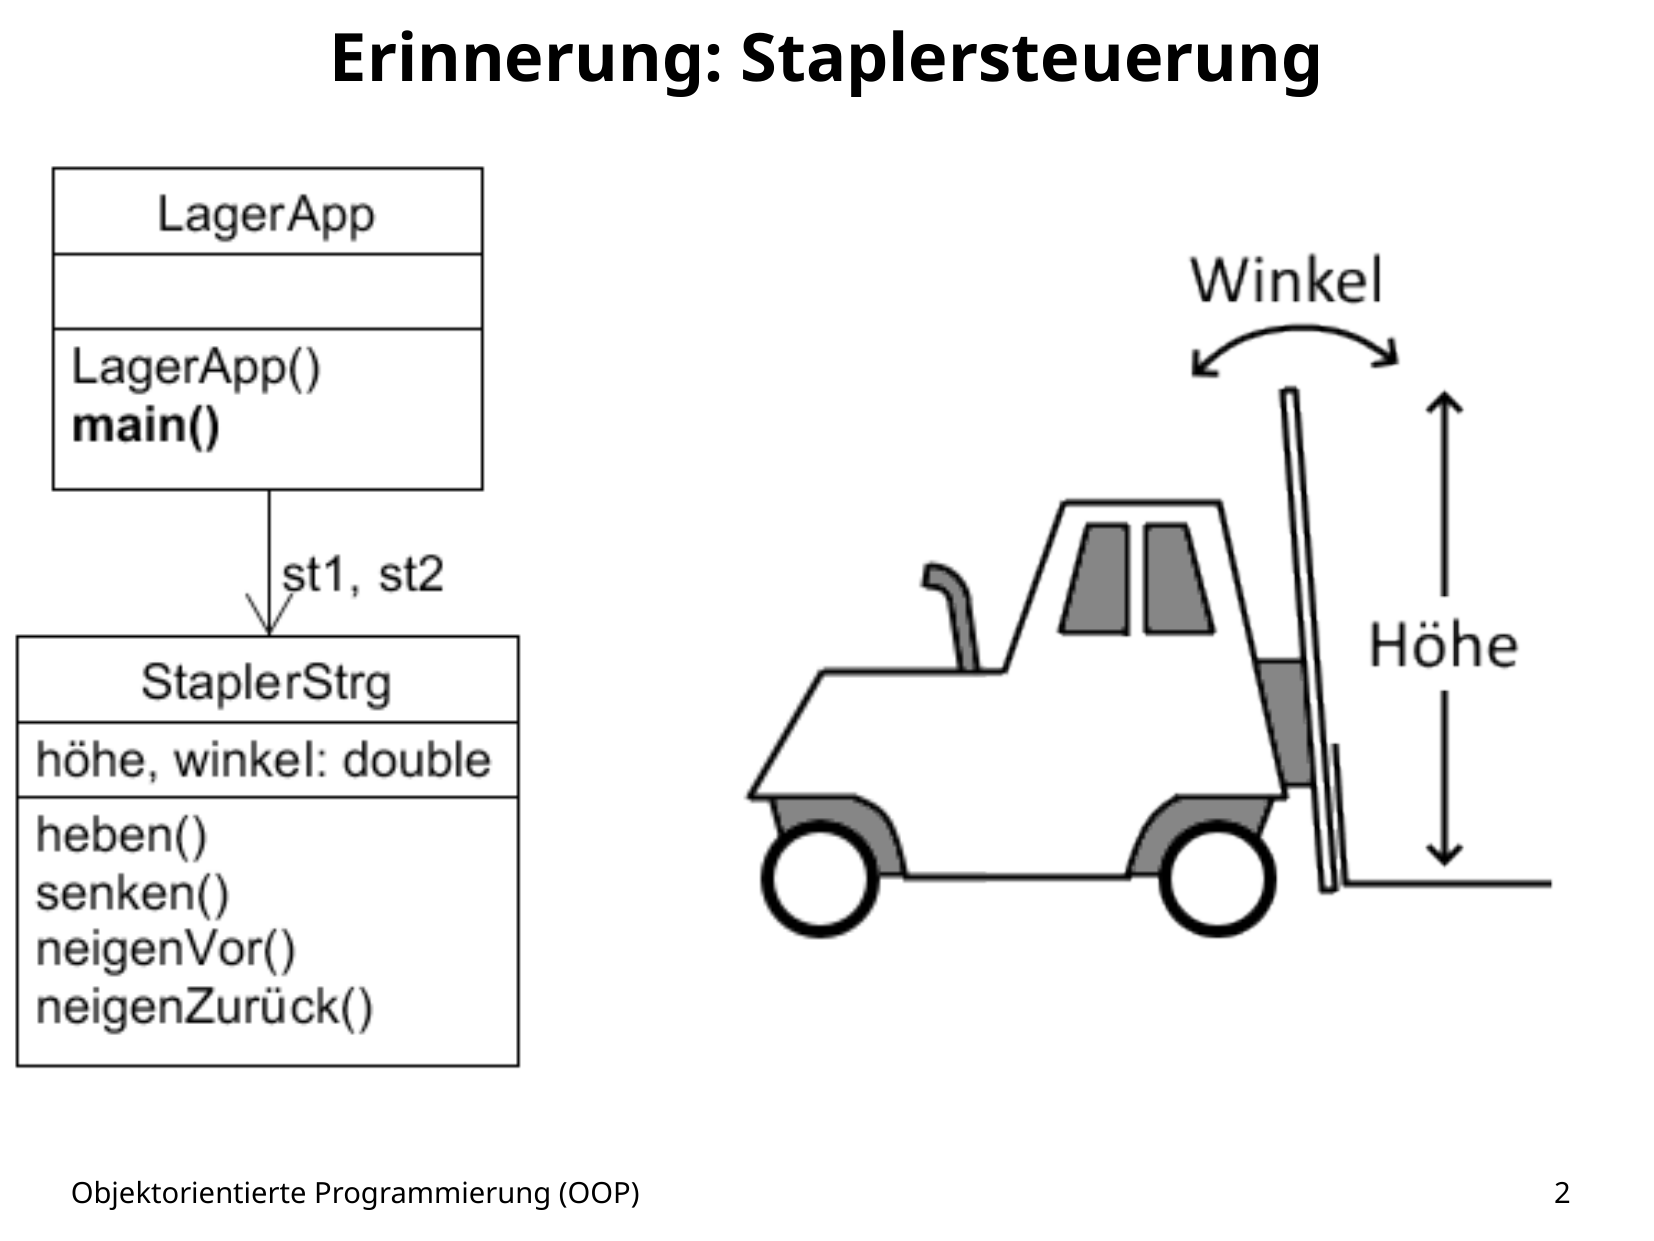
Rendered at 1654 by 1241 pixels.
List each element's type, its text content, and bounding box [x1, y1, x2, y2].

picture [14, 165, 1639, 1071]
title Erinnerung: Staplersteuerung [0, 5, 1654, 107]
